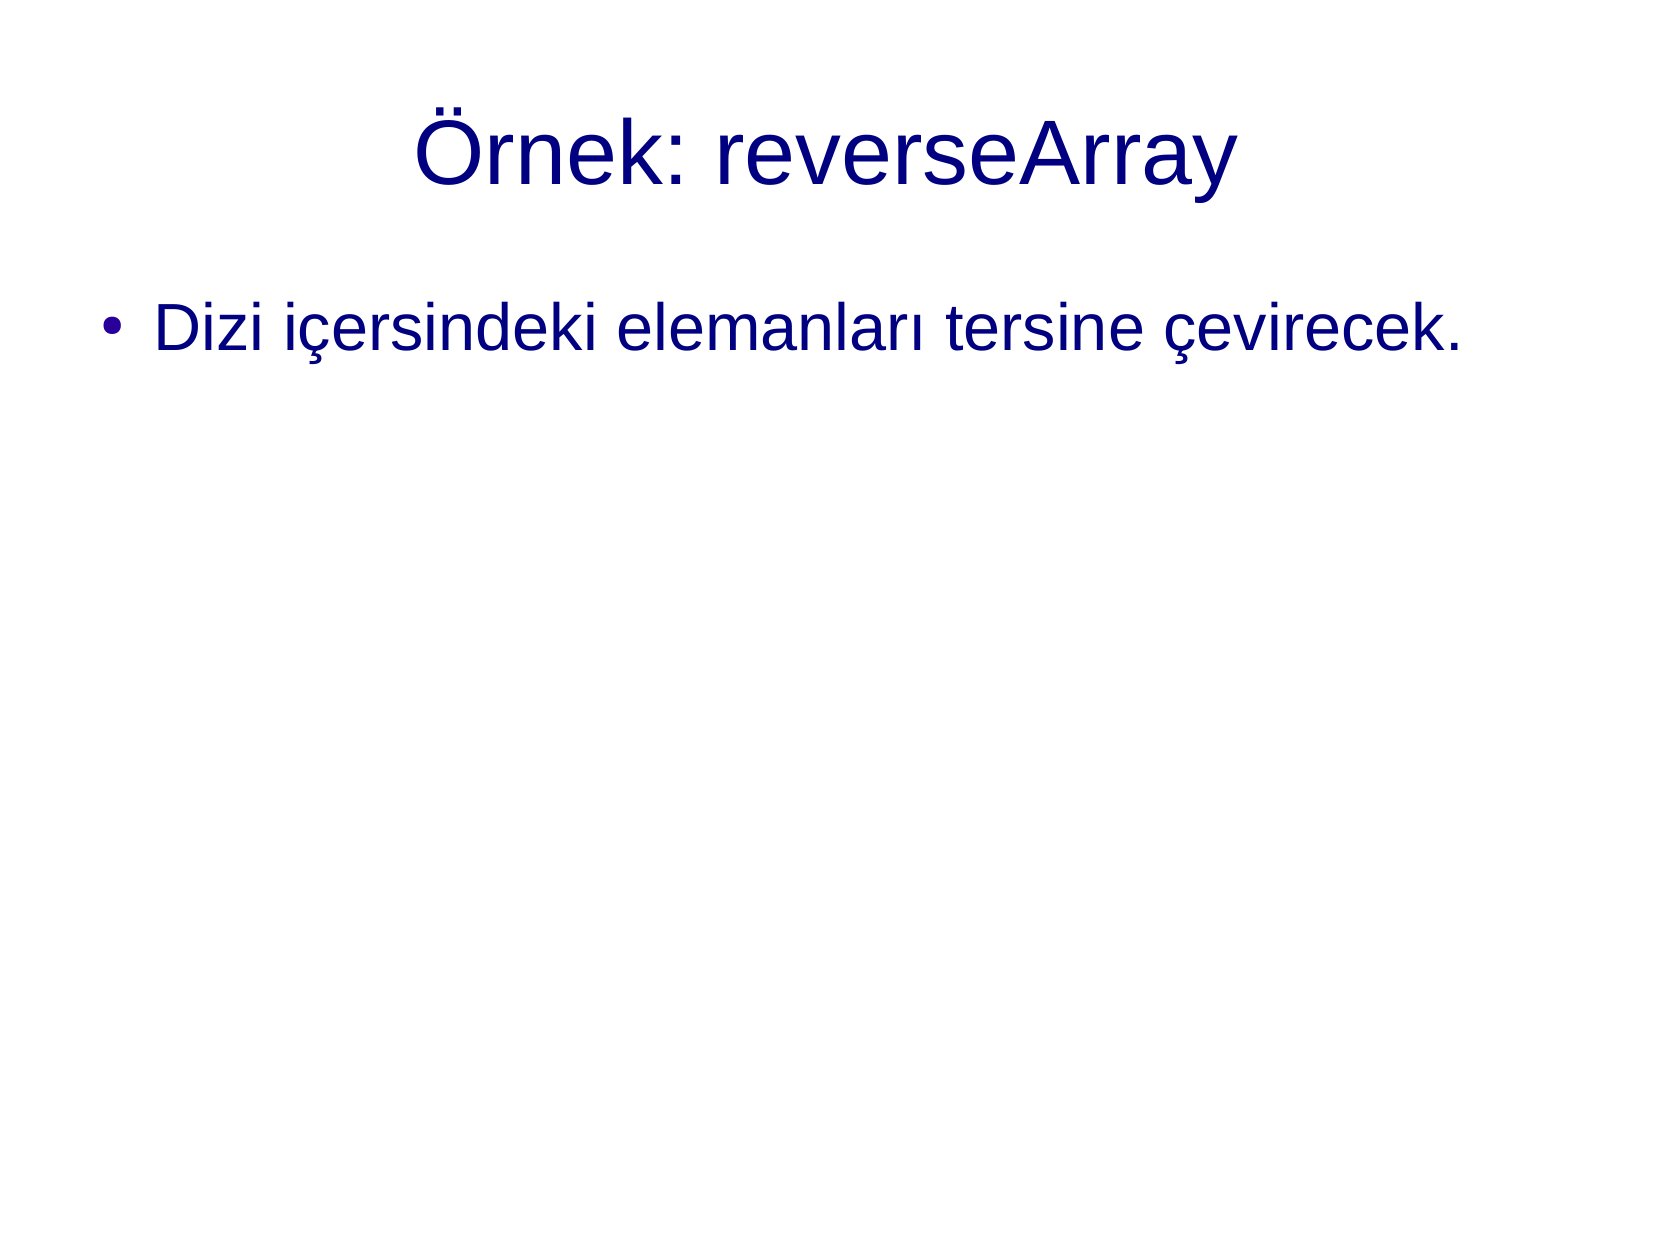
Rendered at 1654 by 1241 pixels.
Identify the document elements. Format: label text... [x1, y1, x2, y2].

title Örnek: reverseArray [82, 49, 1571, 257]
list Dizi içersindeki elemanları tersine çevirecek. [82, 290, 1571, 1109]
